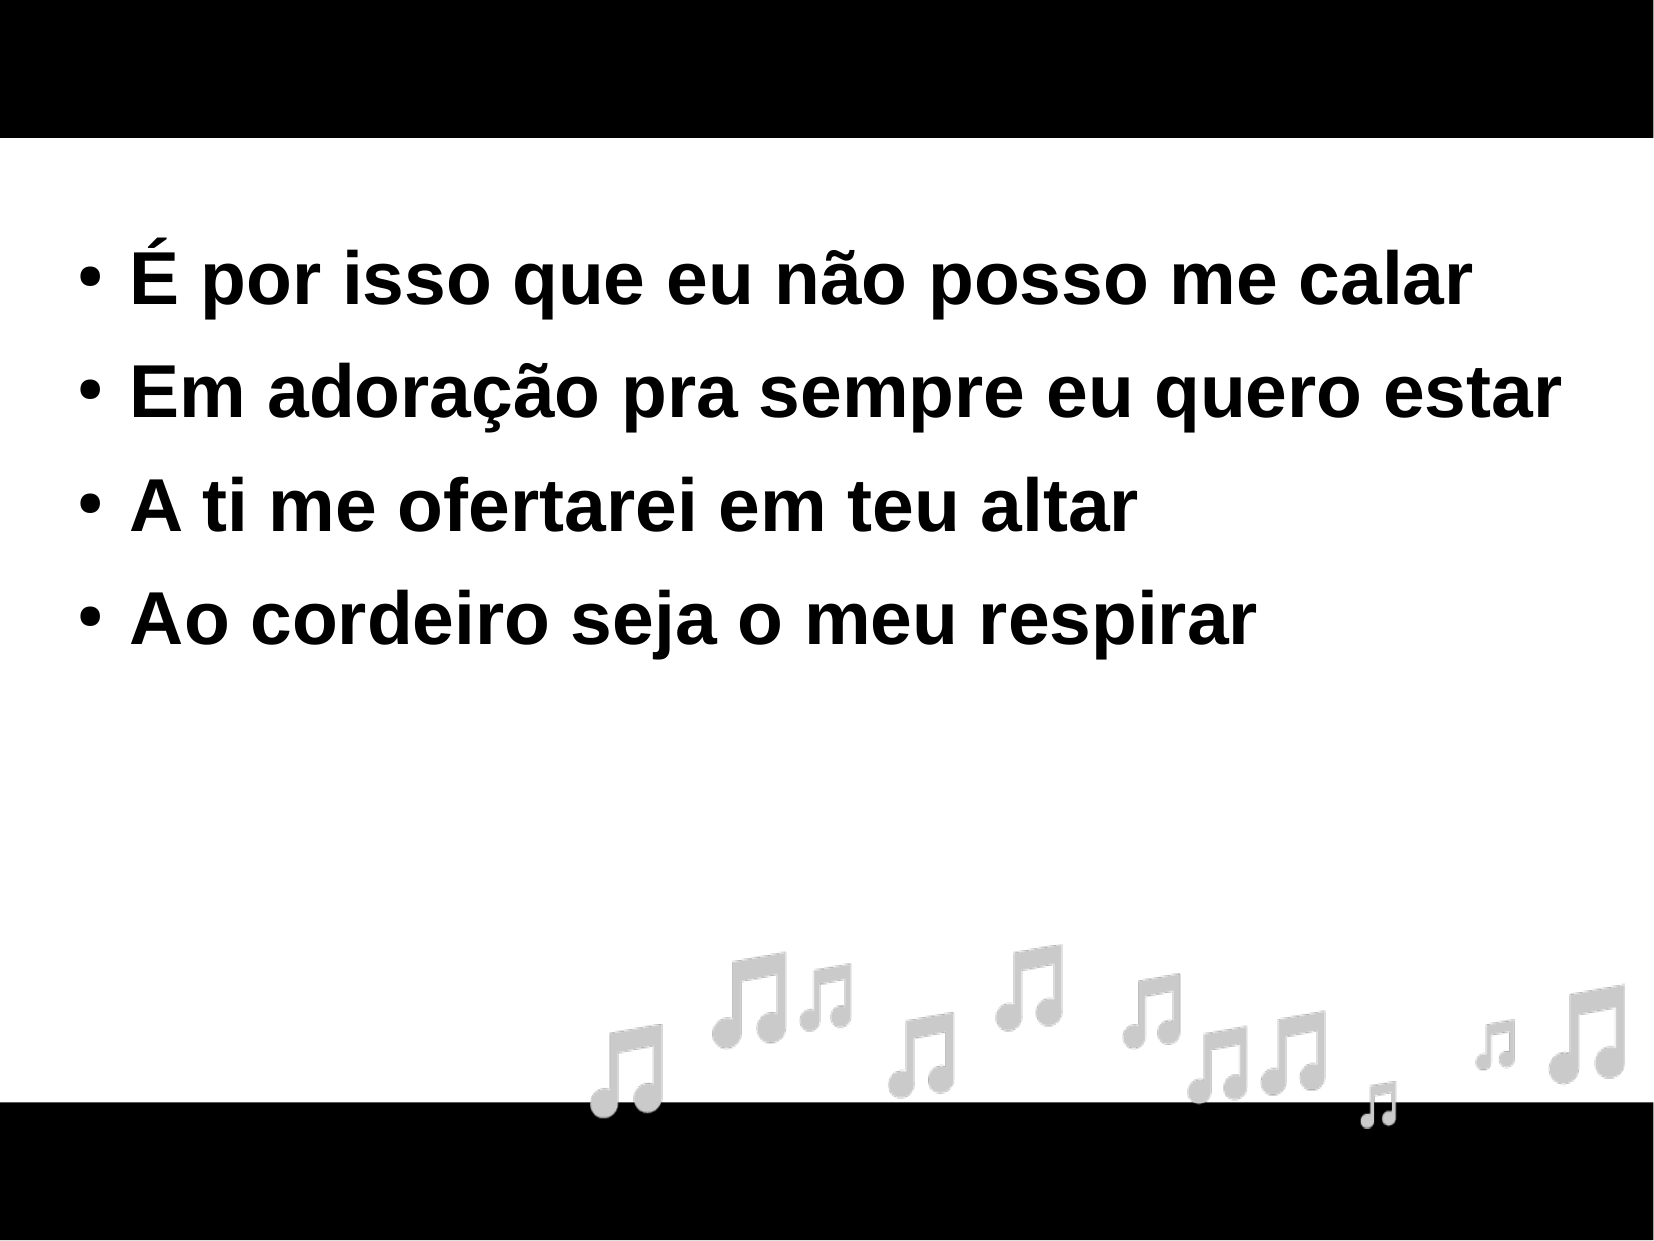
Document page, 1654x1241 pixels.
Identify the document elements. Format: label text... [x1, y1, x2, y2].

list É por isso que eu não posso me calar Em adoração pra sempre eu quero estar A ti me ofertarei em teu altar Ao cordeiro seja o meu respirar [59, 236, 1595, 1024]
